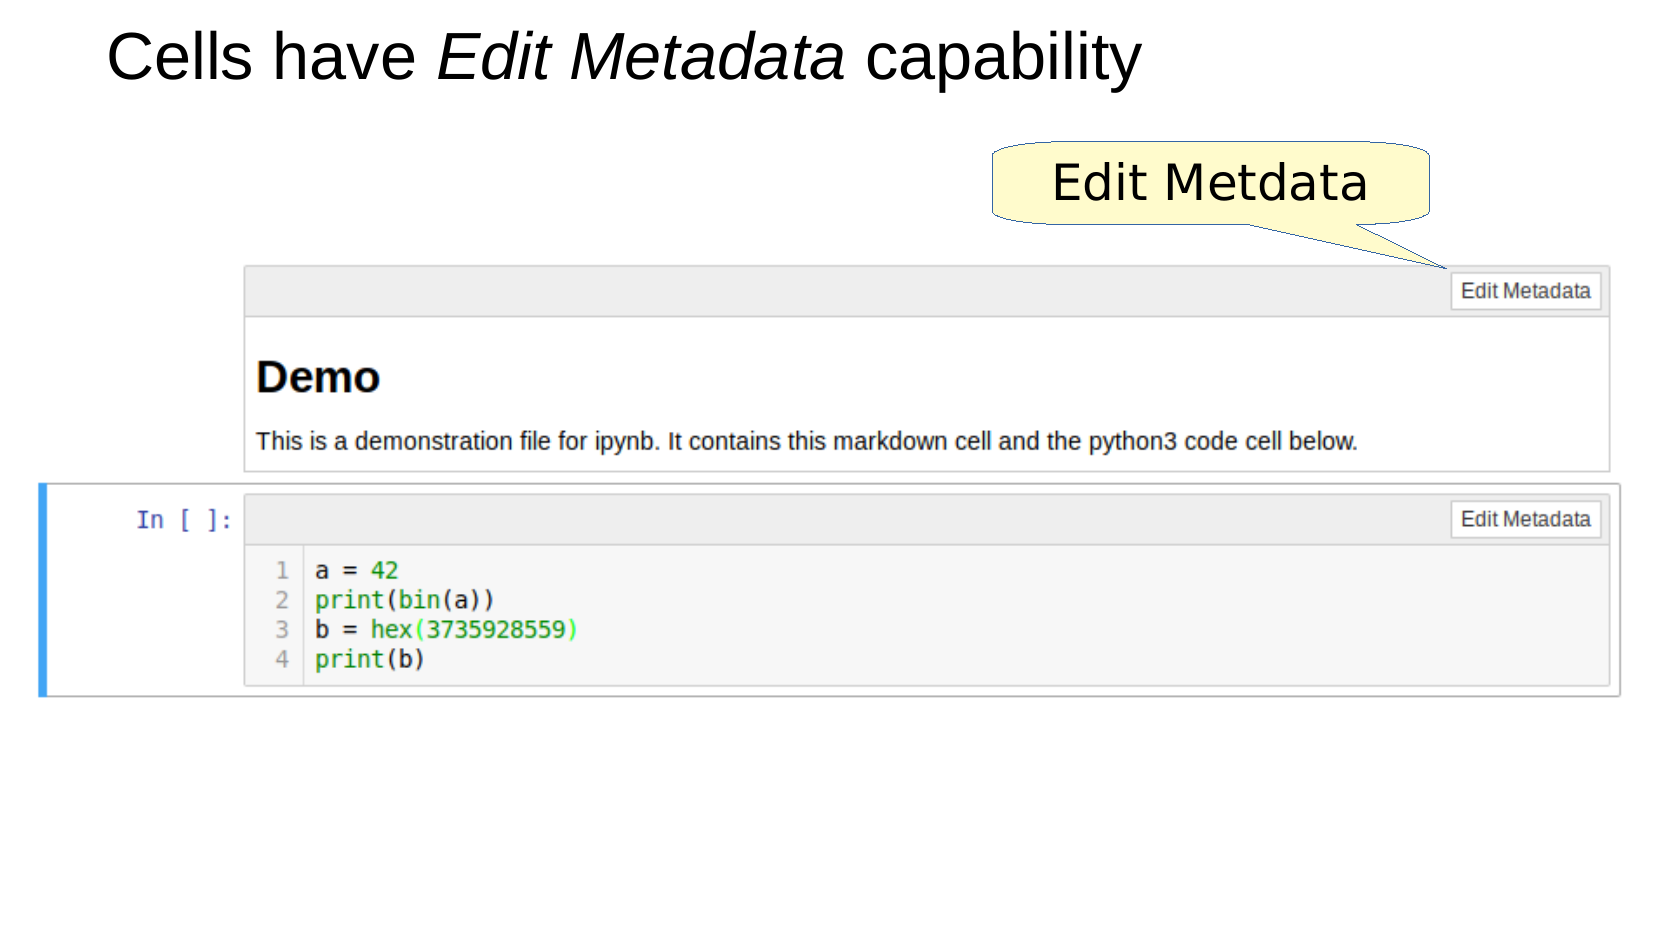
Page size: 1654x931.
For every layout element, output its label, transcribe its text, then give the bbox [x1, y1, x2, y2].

subtitle Cells have Edit Metadata capability [70, 11, 1559, 102]
picture [23, 248, 1637, 715]
text_box Edit Metdata [992, 141, 1447, 269]
